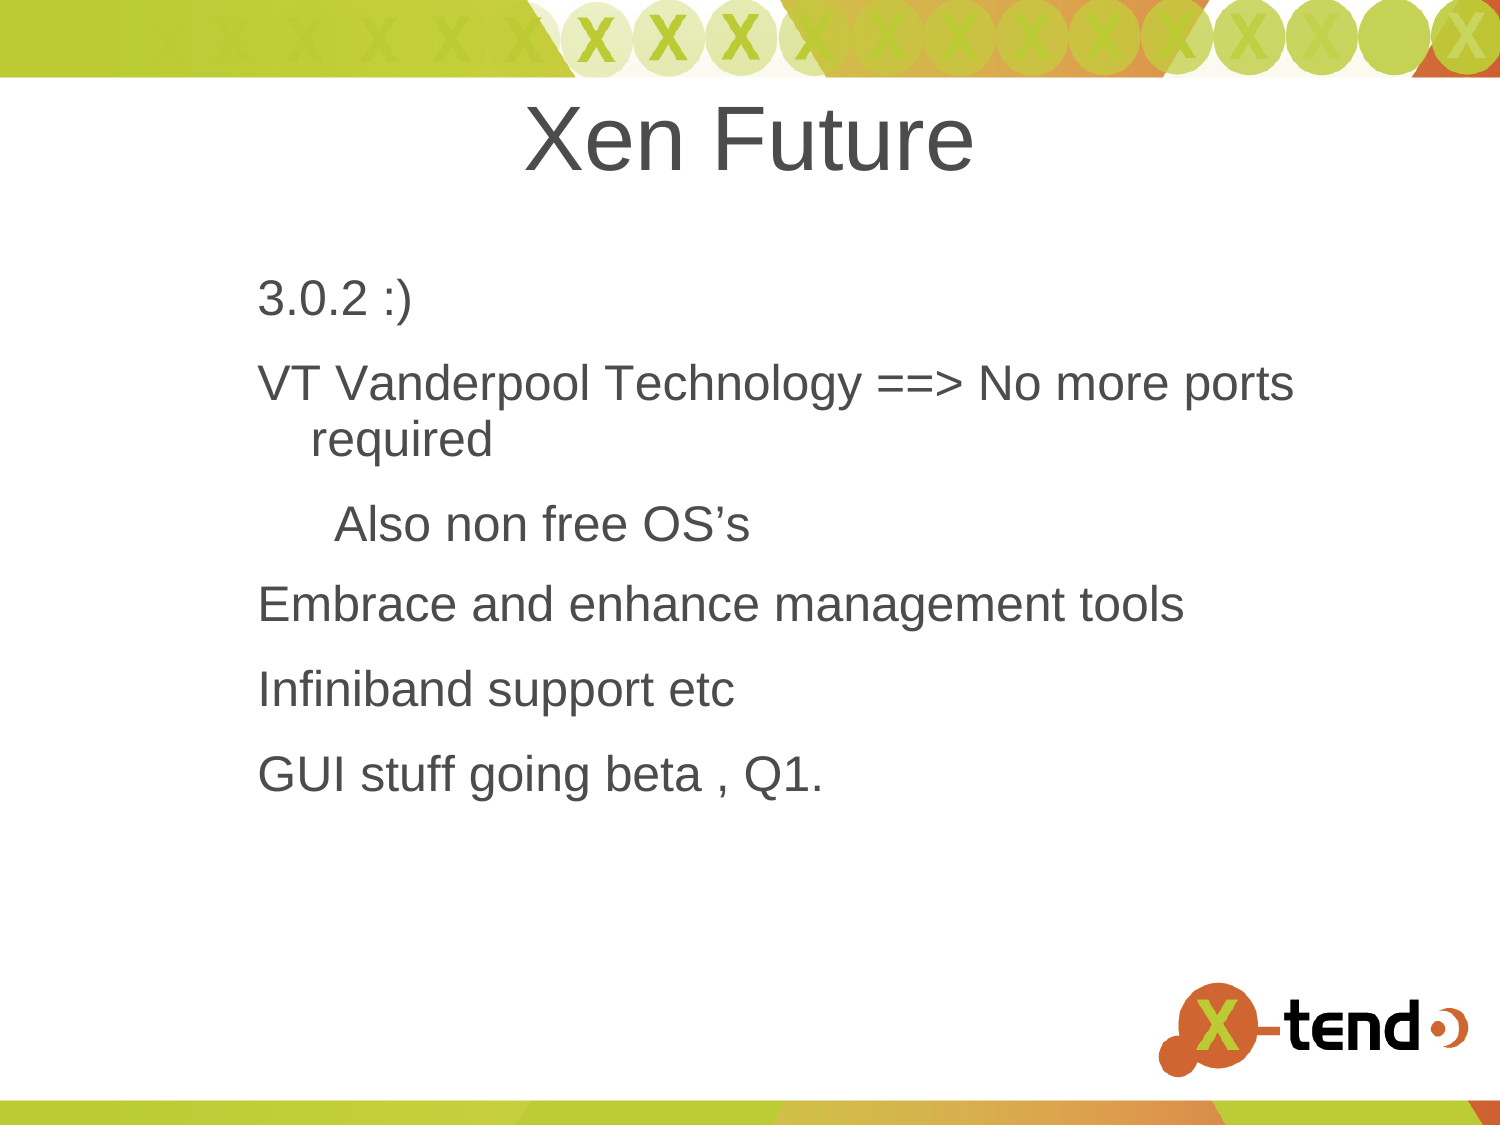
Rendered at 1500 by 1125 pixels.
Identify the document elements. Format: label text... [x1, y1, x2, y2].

list 3.0.2 :) VT Vanderpool Technology ==> No more ports required Also non free OS’s Embrace and enhance management tools Infiniband support etc GUI stuff going beta , Q1. [225, 262, 1476, 1113]
title Xen Future [75, 45, 1426, 233]
picture [0, 0, 1500, 1125]
